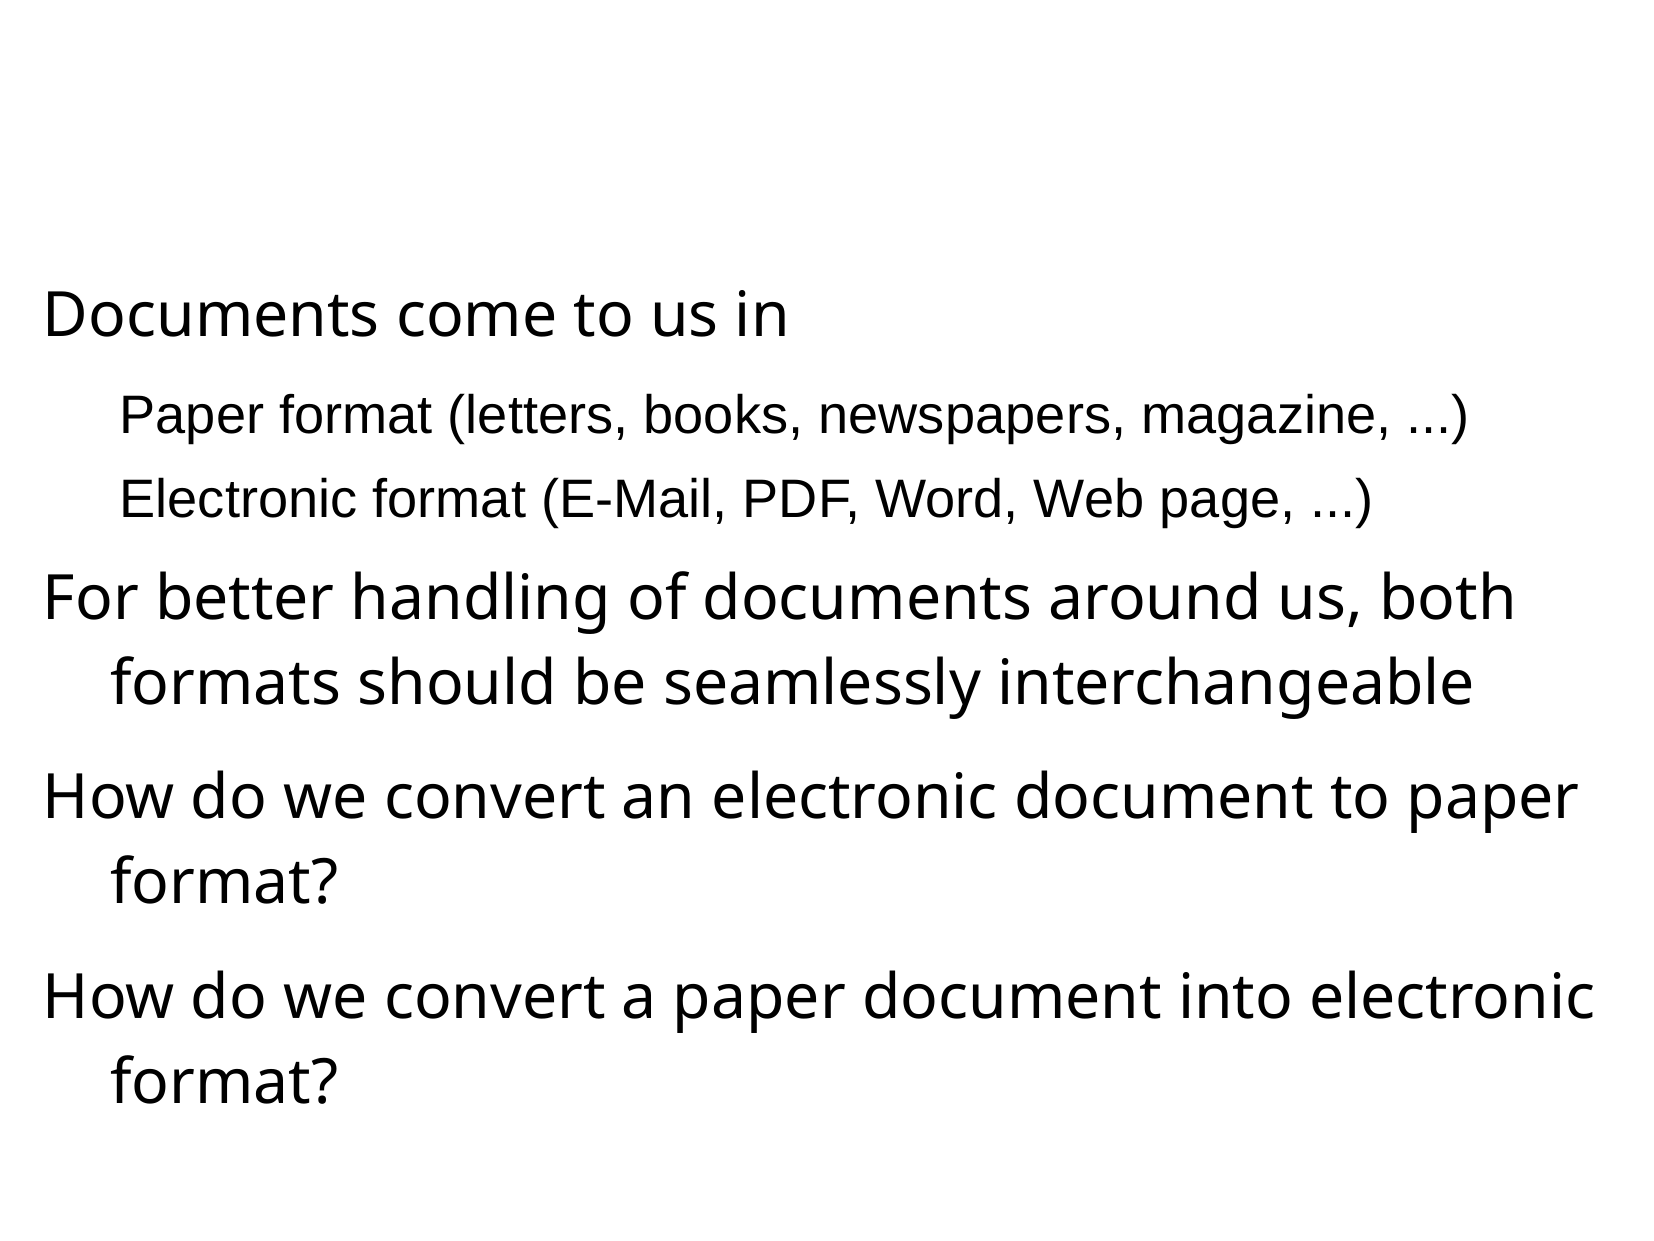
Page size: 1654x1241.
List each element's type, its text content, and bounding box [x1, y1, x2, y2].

list Documents come to us in Paper format (letters, books, newspapers, magazine, ...) Electronic format (E-Mail, PDF, Word, Web page, ...) For better handling of documents around us, both formats should be seamlessly interchangeable How do we convert an electronic document to paper format? How do we convert a paper document into electronic format? [25, 215, 1654, 1177]
